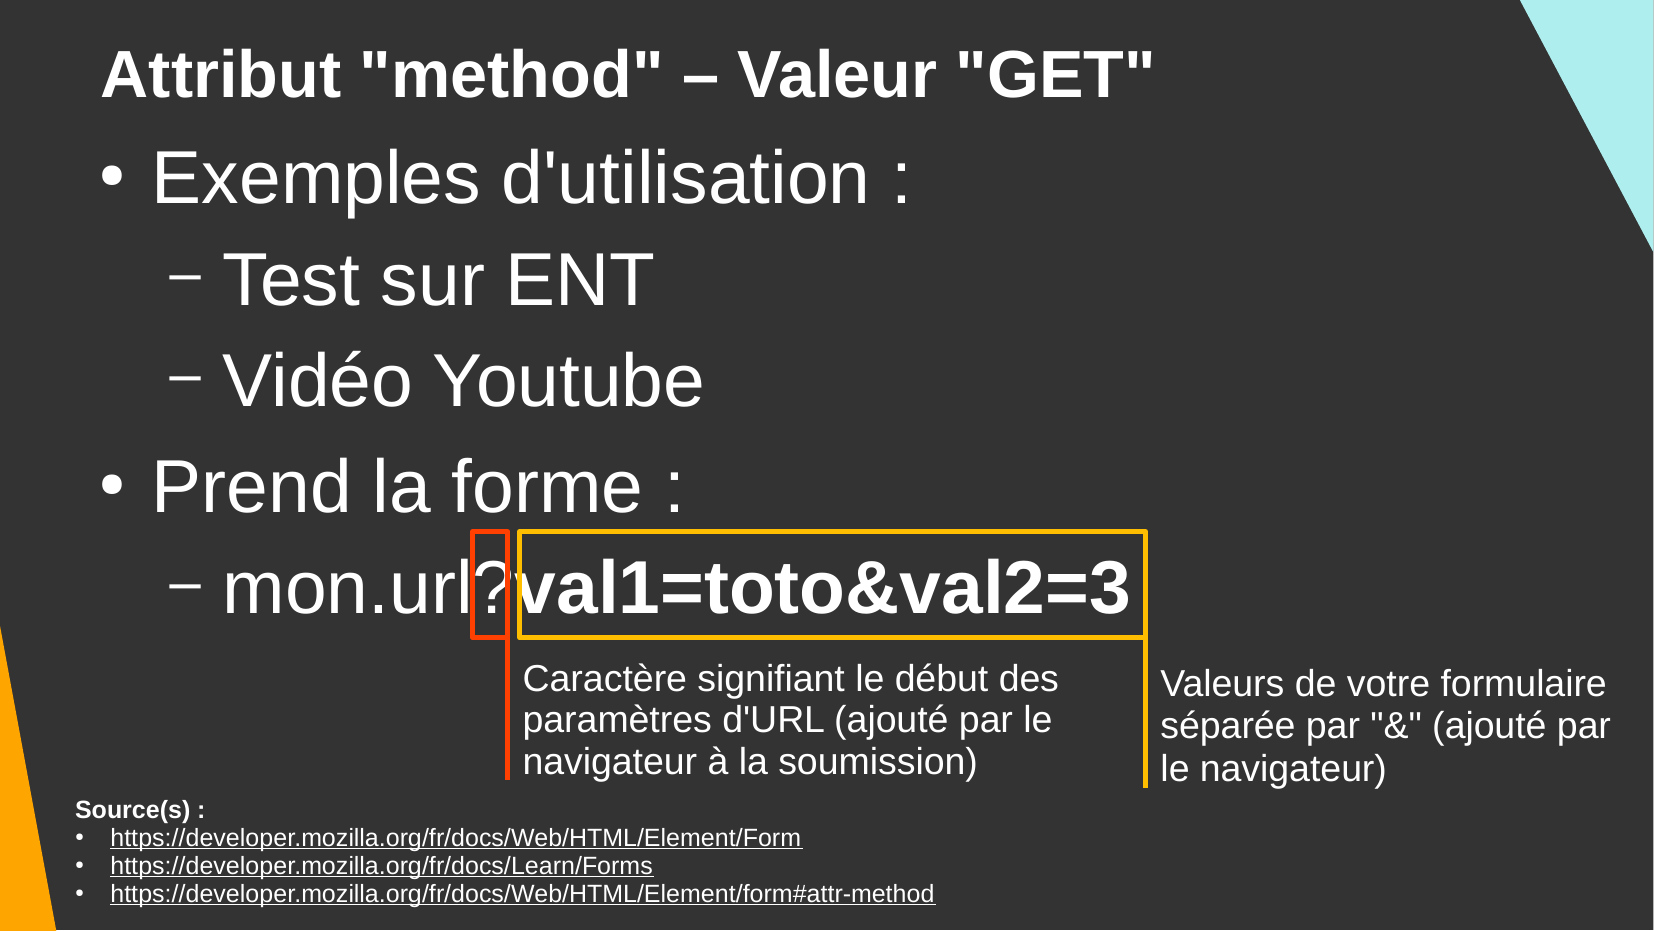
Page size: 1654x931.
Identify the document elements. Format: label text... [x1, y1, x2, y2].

title Attribut "method" – Valeur "GET" [82, 37, 1571, 114]
list Exemples d'utilisation : Test sur ENT Vidéo Youtube Prend la forme : mon.url?val1=toto&val2=3 [475, 534, 505, 635]
text_box [1519, 0, 1654, 254]
list Exemples d'utilisation : Test sur ENT Vidéo Youtube Prend la forme : mon.url?val1=toto&val2=3 [80, 135, 1605, 674]
text_box Valeurs de votre formulaire séparée par "&" (ajouté par le navigateur) [1148, 655, 1630, 797]
text_box Source(s) : https://developer.mozilla.org/fr/docs/Web/HTML/Element/Form https://developer.mozilla.org/fr/docs/Learn/Forms https://developer.mozilla.org/fr/docs/Web/HTML/Element/form#attr-method [60, 788, 1546, 916]
text_box [0, 625, 57, 931]
list Exemples d'utilisation : Test sur ENT Vidéo Youtube Prend la forme : mon.url?val1=toto&val2=3 [522, 534, 1143, 635]
text_box Caractère signifiant le début des paramètres d'URL (ajouté par le navigateur à la soumission) [507, 649, 1123, 788]
